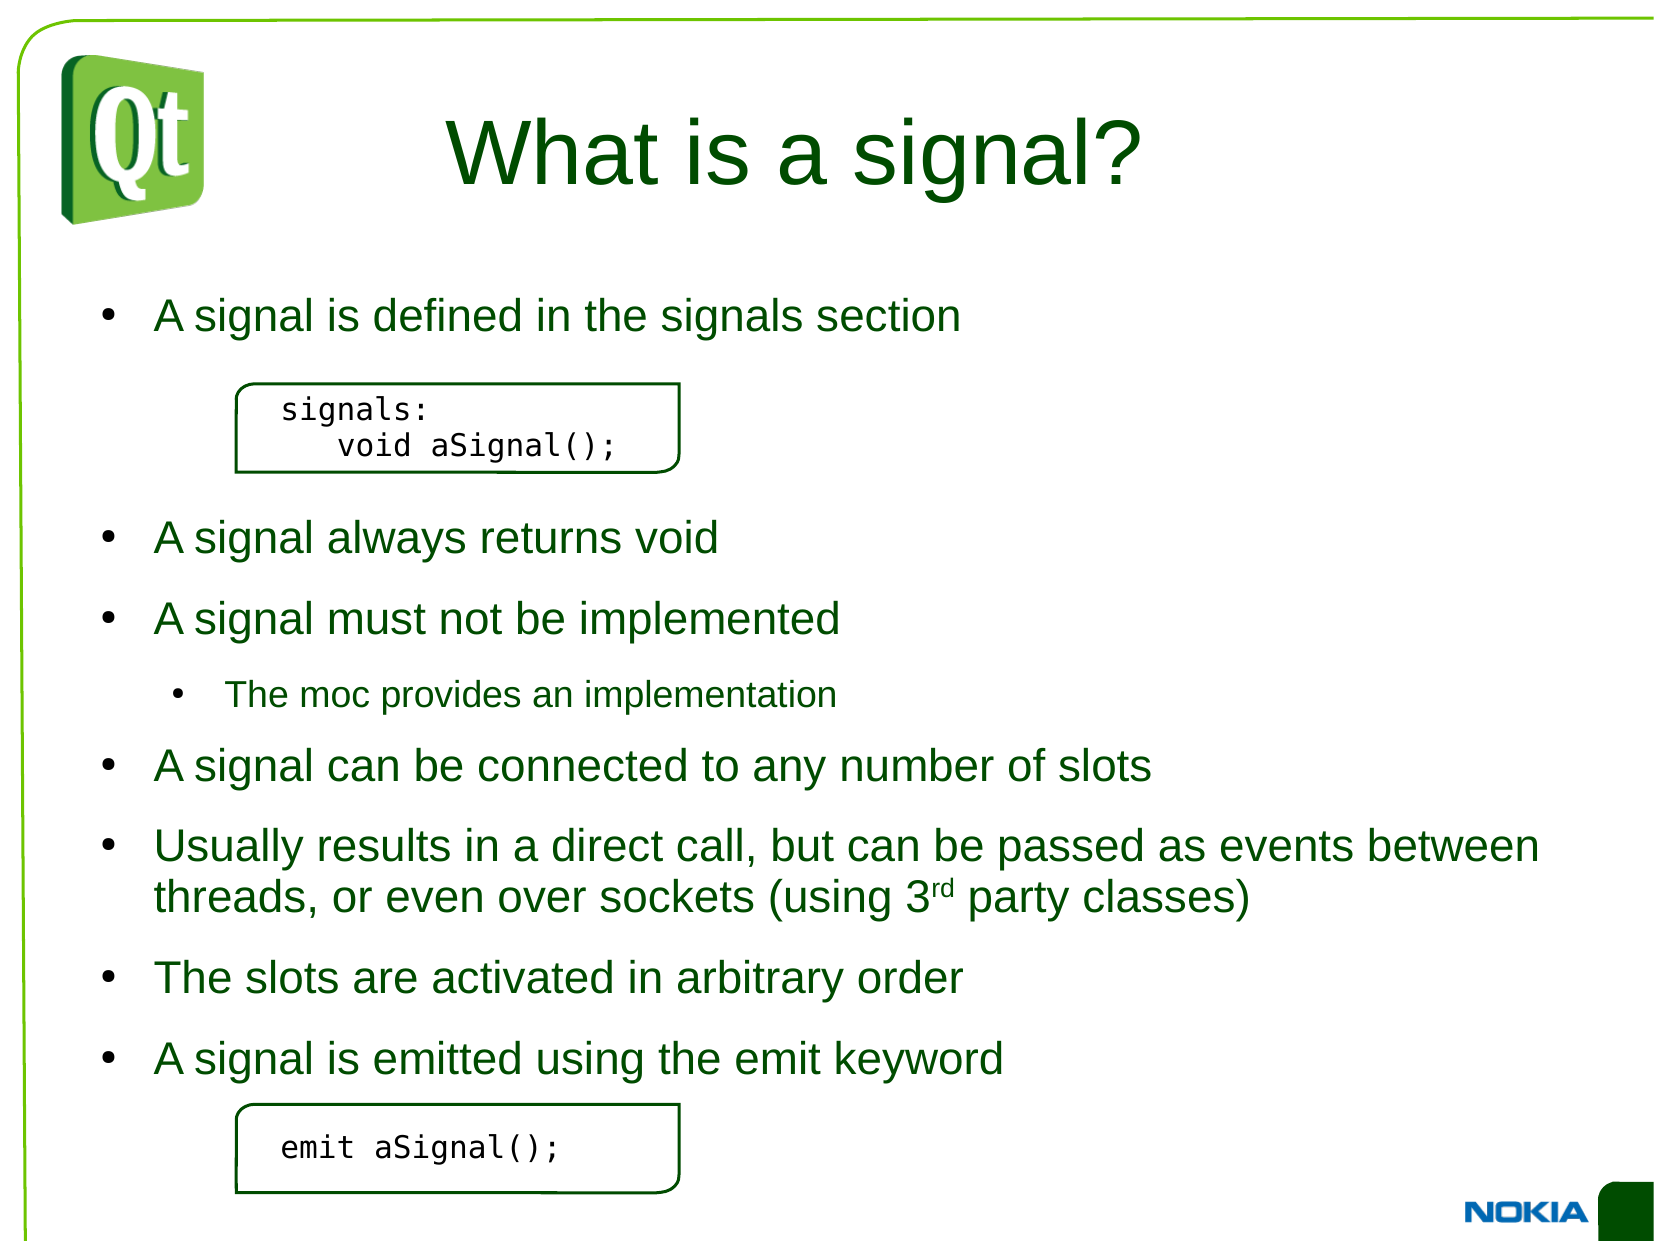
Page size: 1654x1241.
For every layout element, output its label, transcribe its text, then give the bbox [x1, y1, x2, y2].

text_box signals: void aSignal(); [265, 386, 634, 470]
text_box emit aSignal(); [265, 1122, 578, 1174]
picture [61, 55, 204, 225]
title What is a signal? [257, 49, 1333, 257]
list A signal is defined in the signals section A signal always returns void A signal must not be implemented The moc provides an implementation A signal can be connected to any number of slots Usually results in a direct call, but can be passed as events between threads, or even over sockets (using 3rd party classes) The slots are activated in arbitrary order A signal is emitted using the emit keyword [82, 290, 1571, 1094]
picture [1465, 1201, 1589, 1223]
